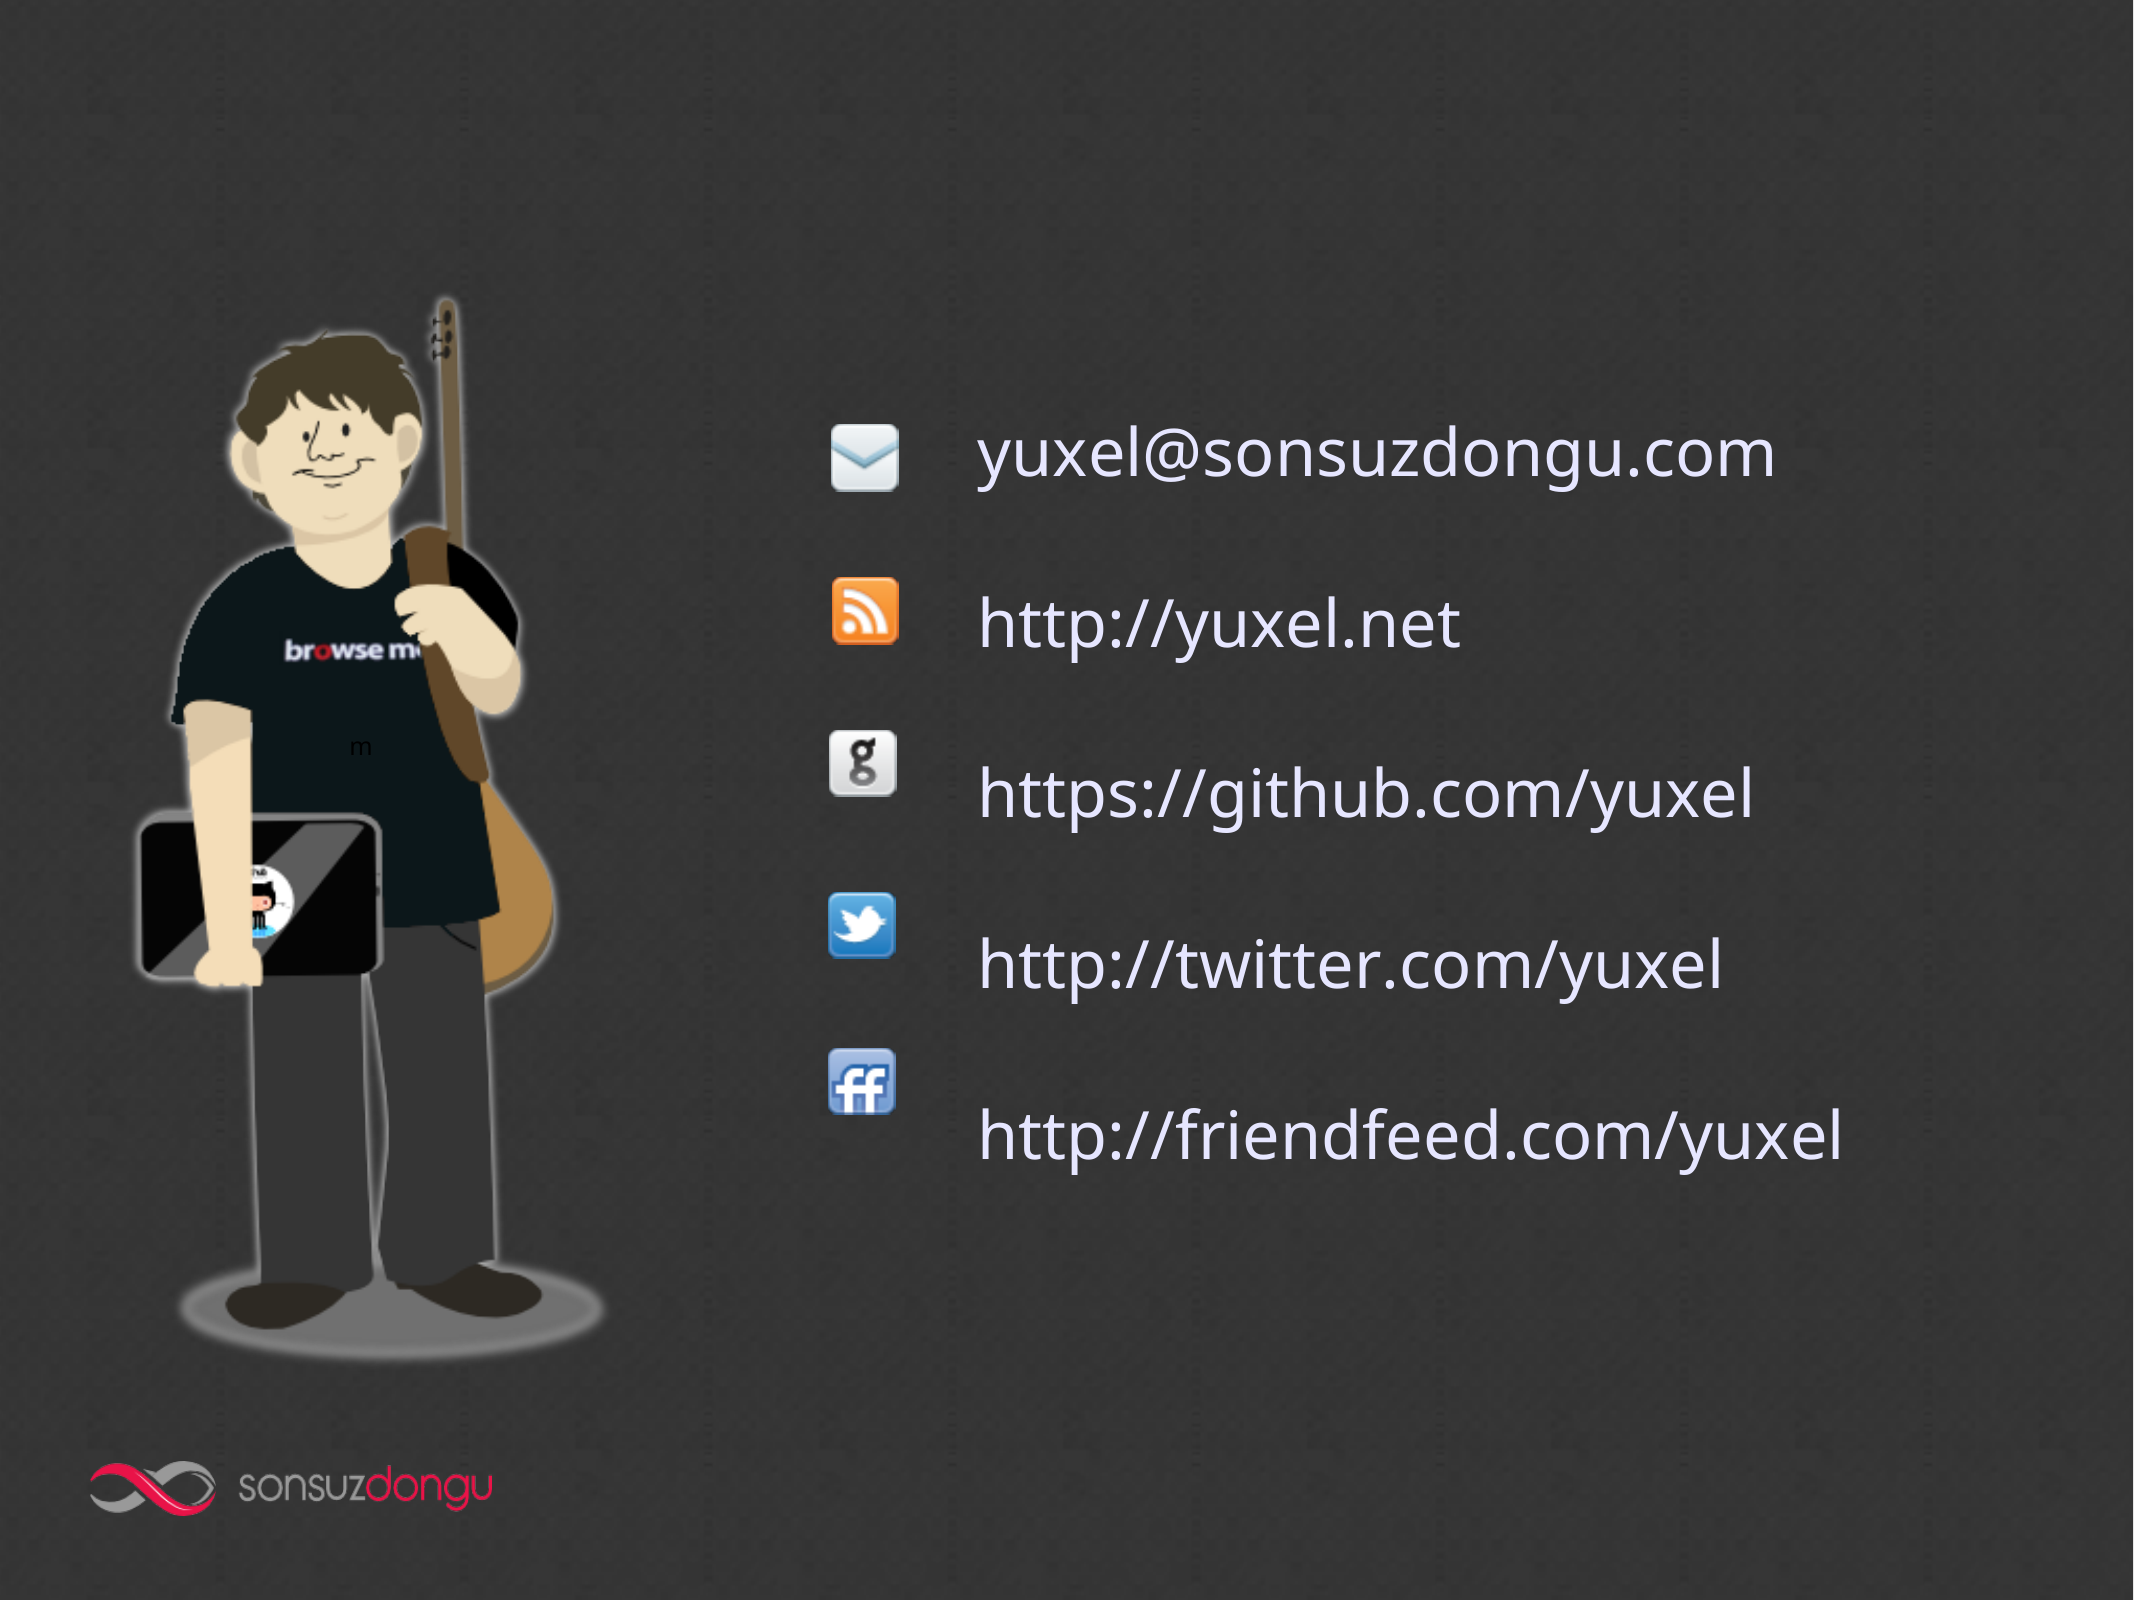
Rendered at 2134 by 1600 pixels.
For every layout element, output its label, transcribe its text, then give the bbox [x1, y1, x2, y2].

picture [0, 0, 2134, 1600]
text_box yuxel@sonsuzdongu.com http://yuxel.net https://github.com/yuxel http://twitter.com/yuxel http://friendfeed.com/yuxel [962, 402, 1858, 1217]
